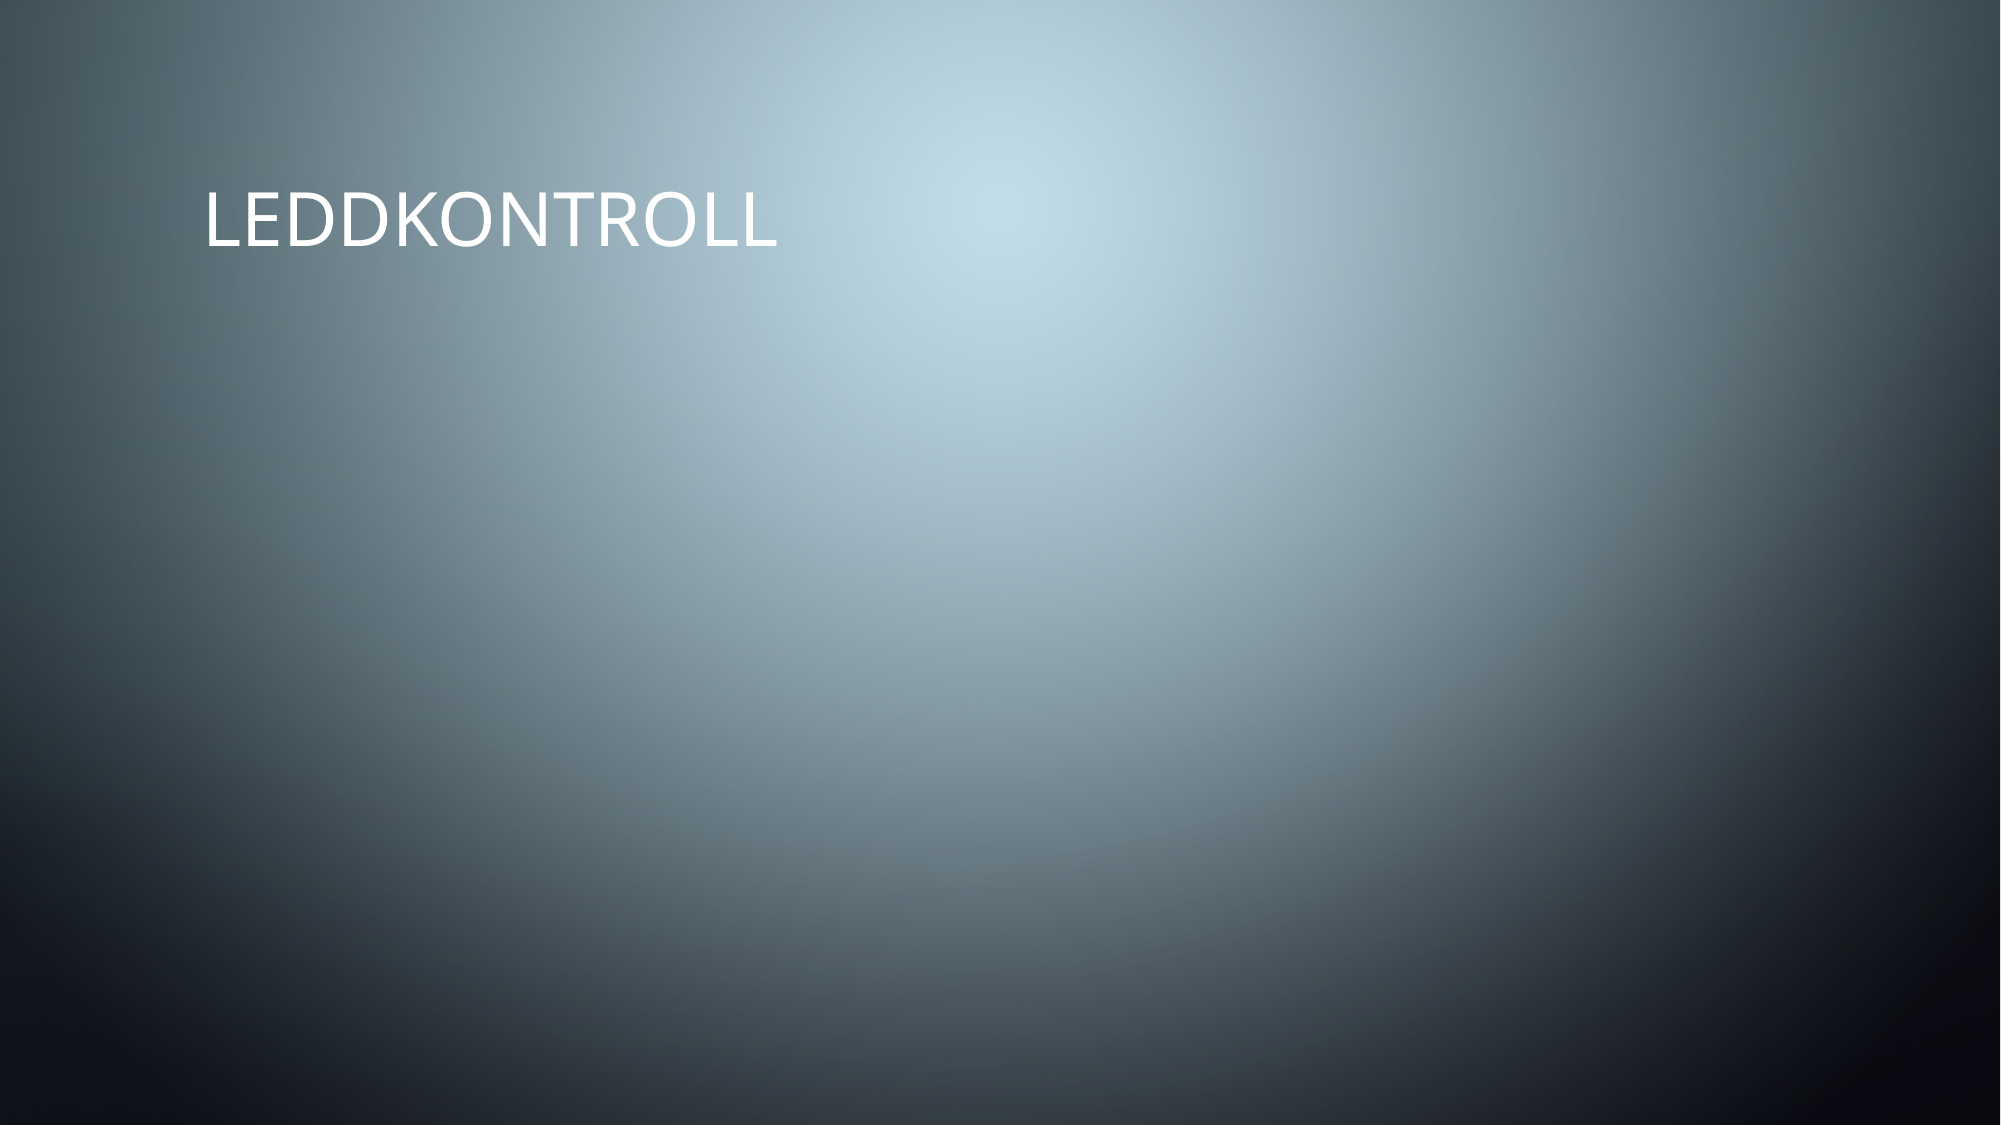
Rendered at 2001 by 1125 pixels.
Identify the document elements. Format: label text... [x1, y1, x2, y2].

picture [0, 0, 2001, 1125]
title Leddkontroll [187, 101, 1813, 344]
